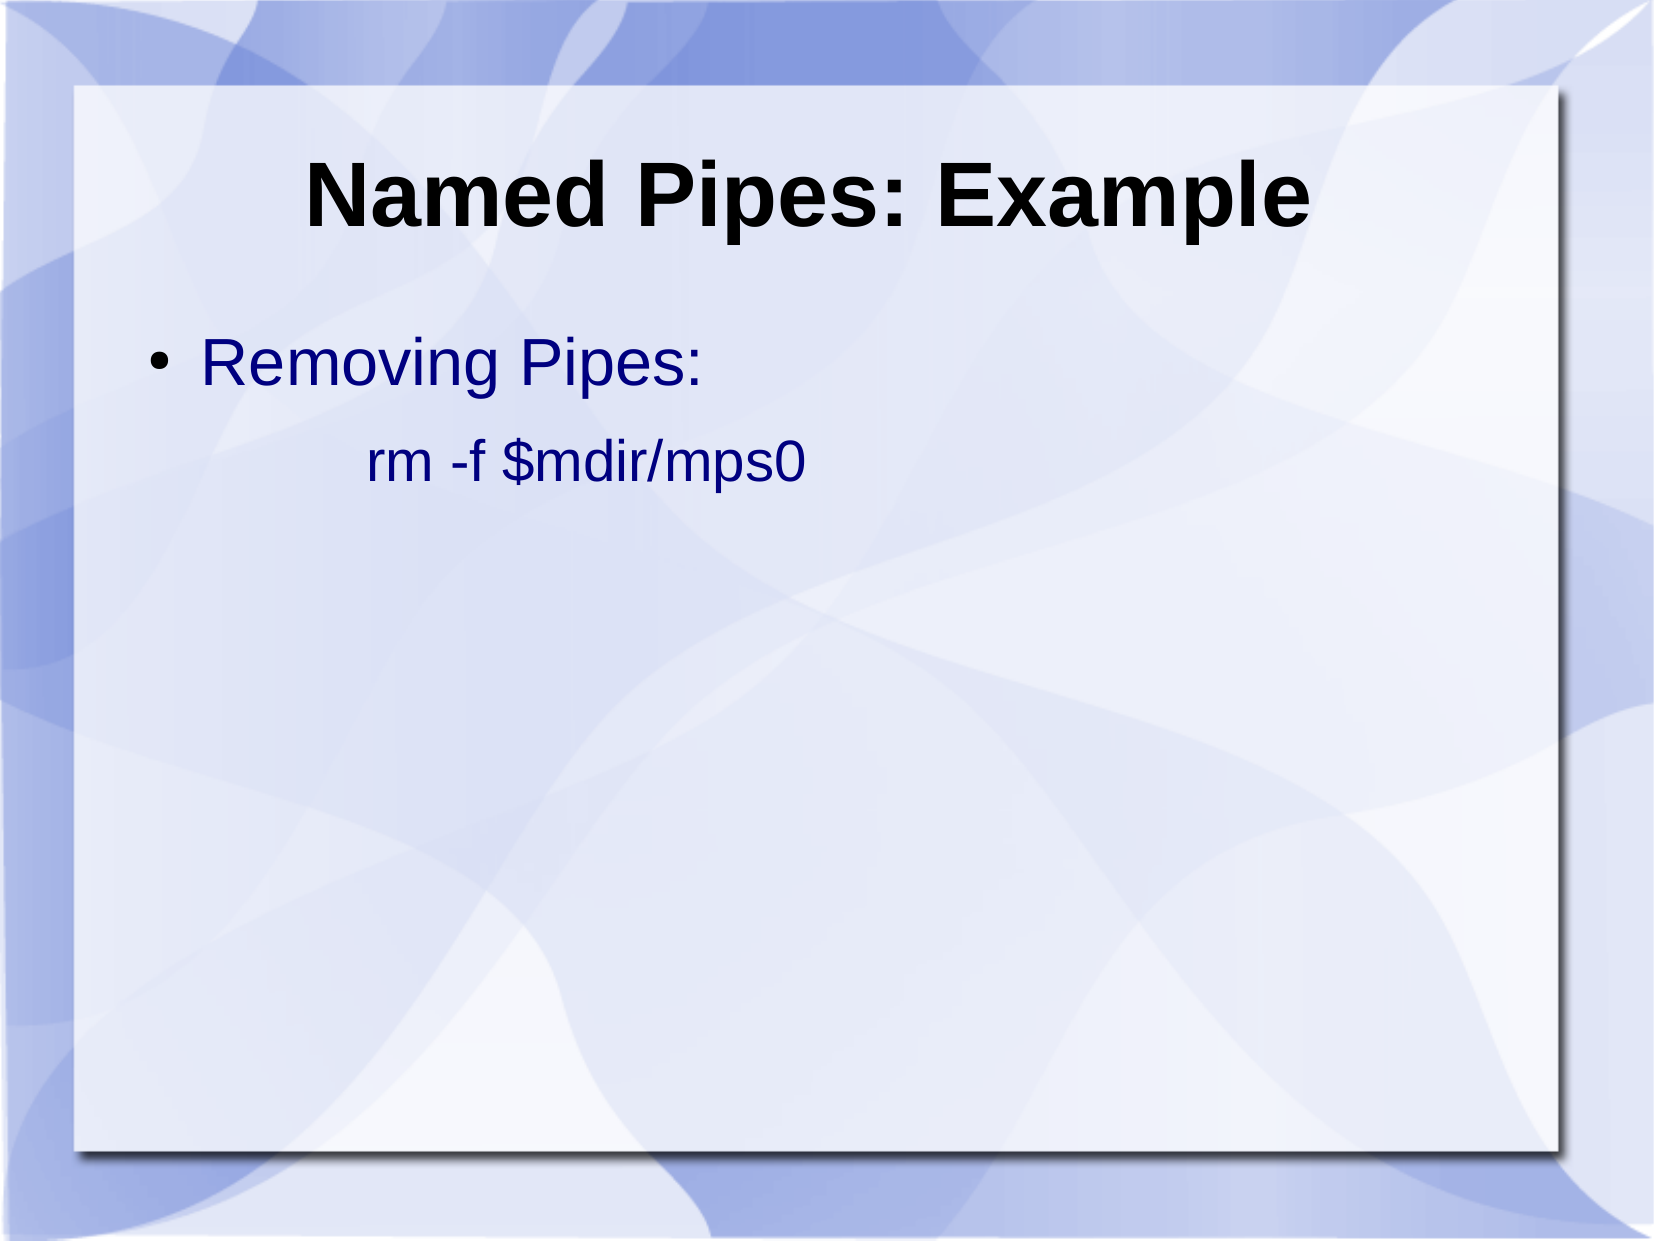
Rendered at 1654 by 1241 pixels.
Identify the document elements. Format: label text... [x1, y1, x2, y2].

picture [0, 0, 1654, 1241]
list Removing Pipes: rm -f $mdir/mps0 [129, 324, 1489, 960]
title Named Pipes: Example [82, 98, 1536, 291]
